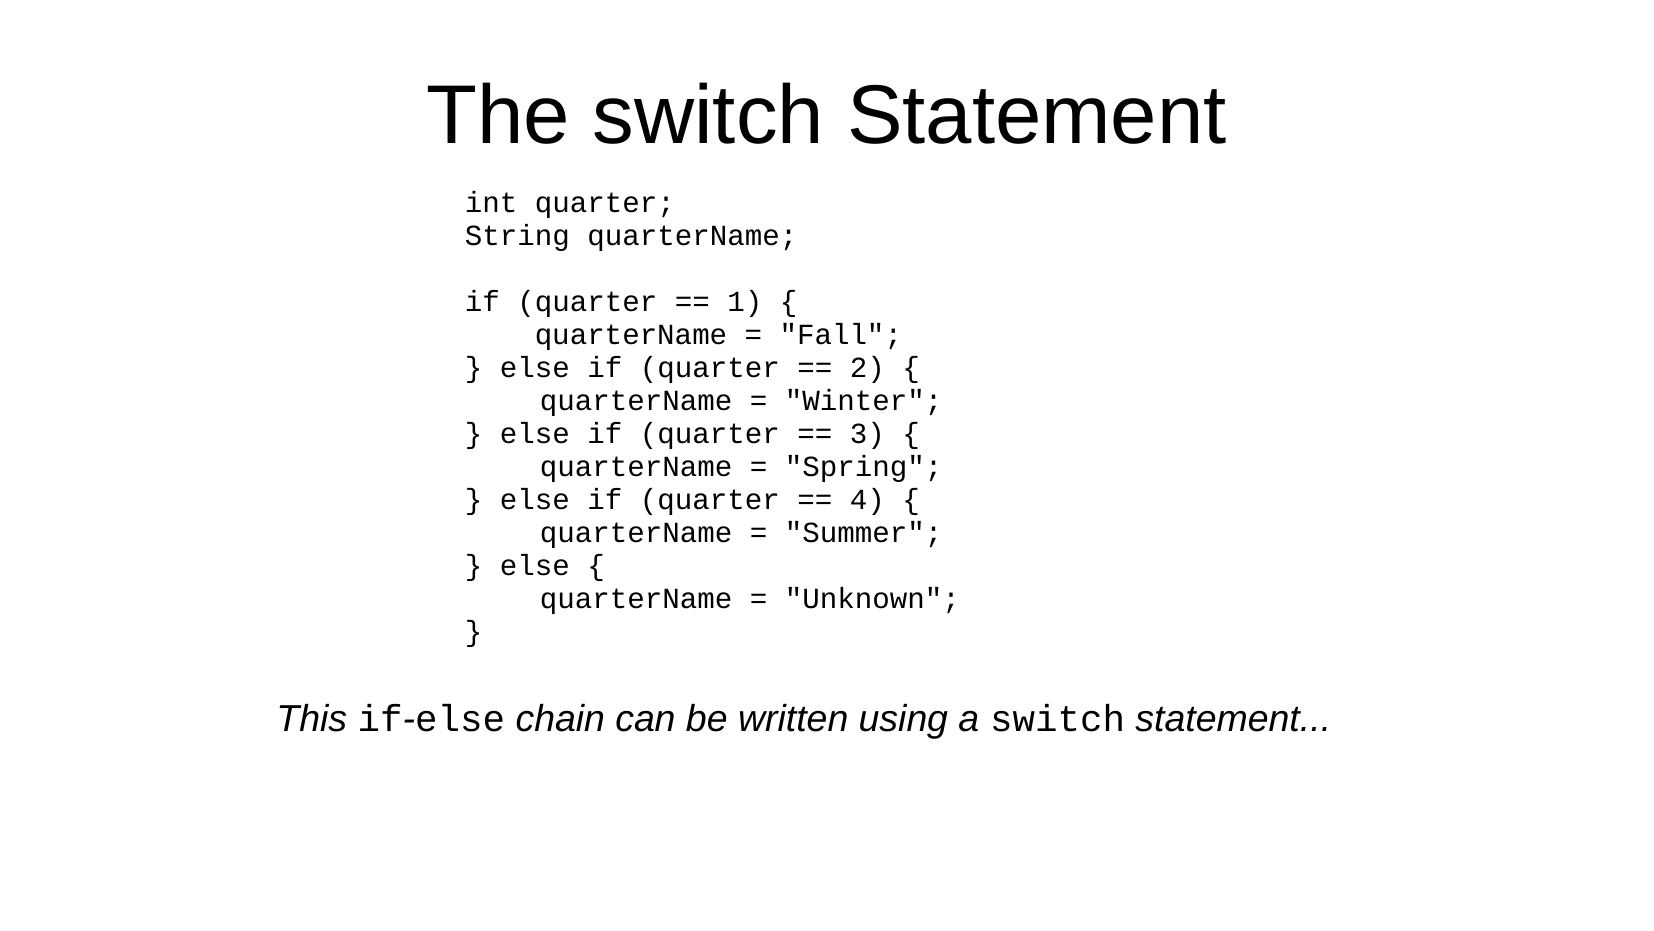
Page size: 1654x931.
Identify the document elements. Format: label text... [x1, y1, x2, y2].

text_box This if-else chain can be written using a switch statement... [261, 689, 1347, 751]
text_box int quarter; String quarterName; if (quarter == 1) { quarterName = "Fall"; } else if (quarter == 2) { quarterName = "Winter"; } else if (quarter == 3) { quarterName = "Spring"; } else if (quarter == 4) { quarterName = "Summer"; } else { quarterName = "Unknown"; } [450, 181, 1170, 659]
title The switch Statement [82, 37, 1571, 193]
